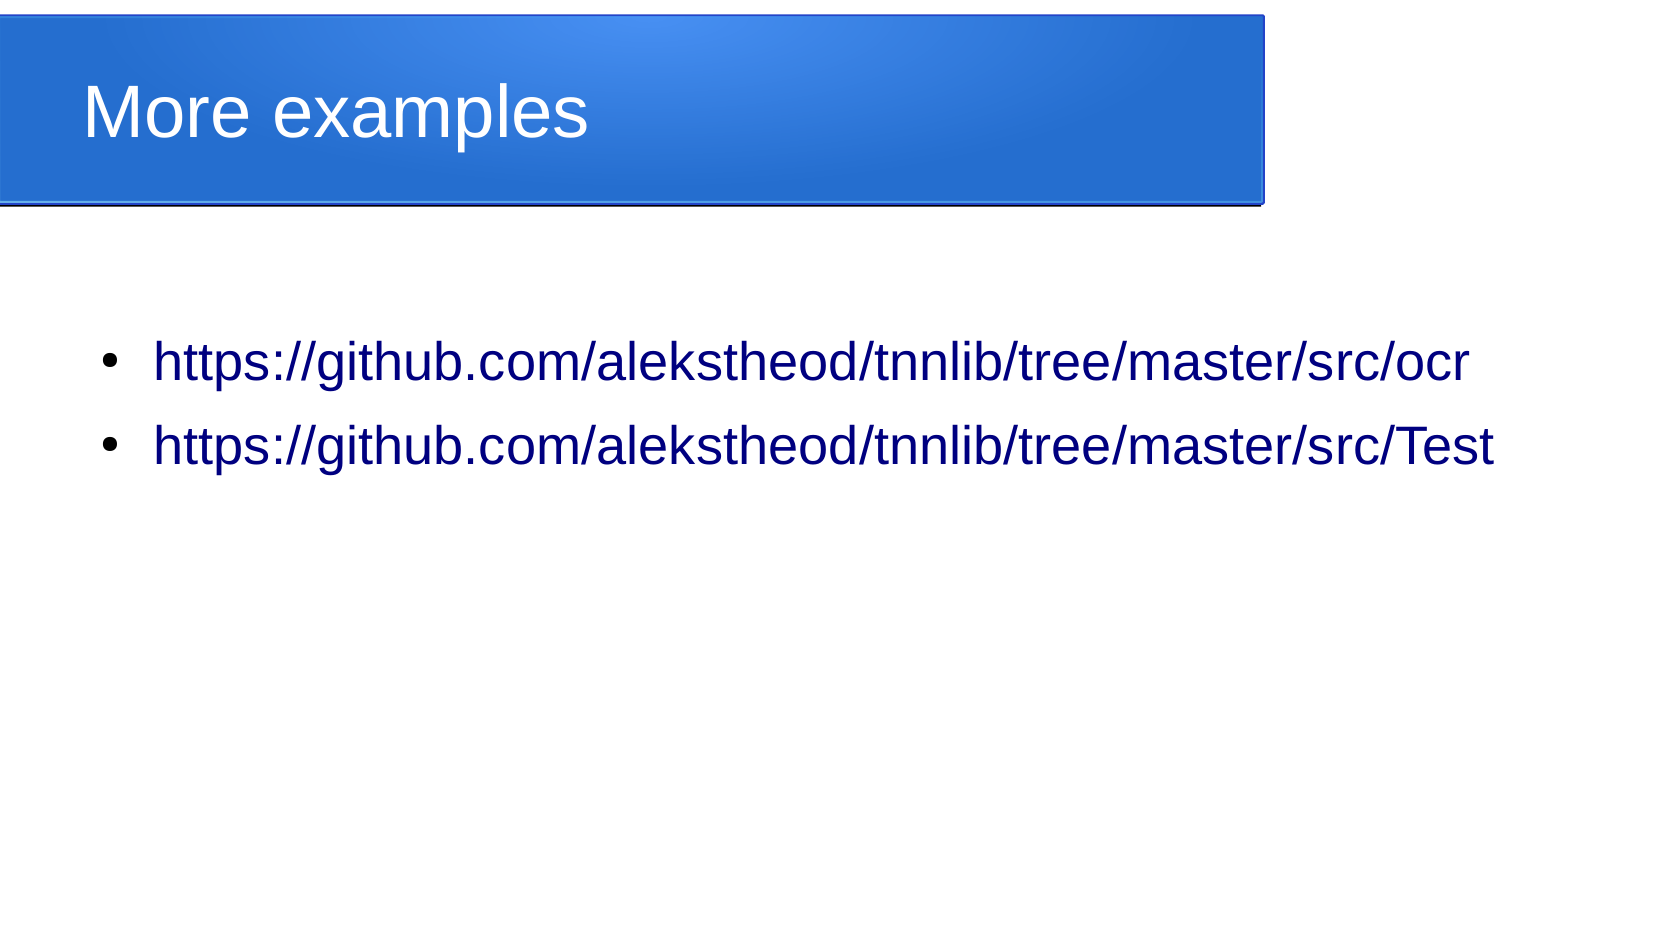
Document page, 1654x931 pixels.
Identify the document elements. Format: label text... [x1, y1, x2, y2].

title More examples [82, 35, 1235, 189]
list https://github.com/alekstheod/tnnlib/tree/master/src/ocr https://github.com/alekstheod/tnnlib/tree/master/src/Test [82, 331, 1531, 511]
